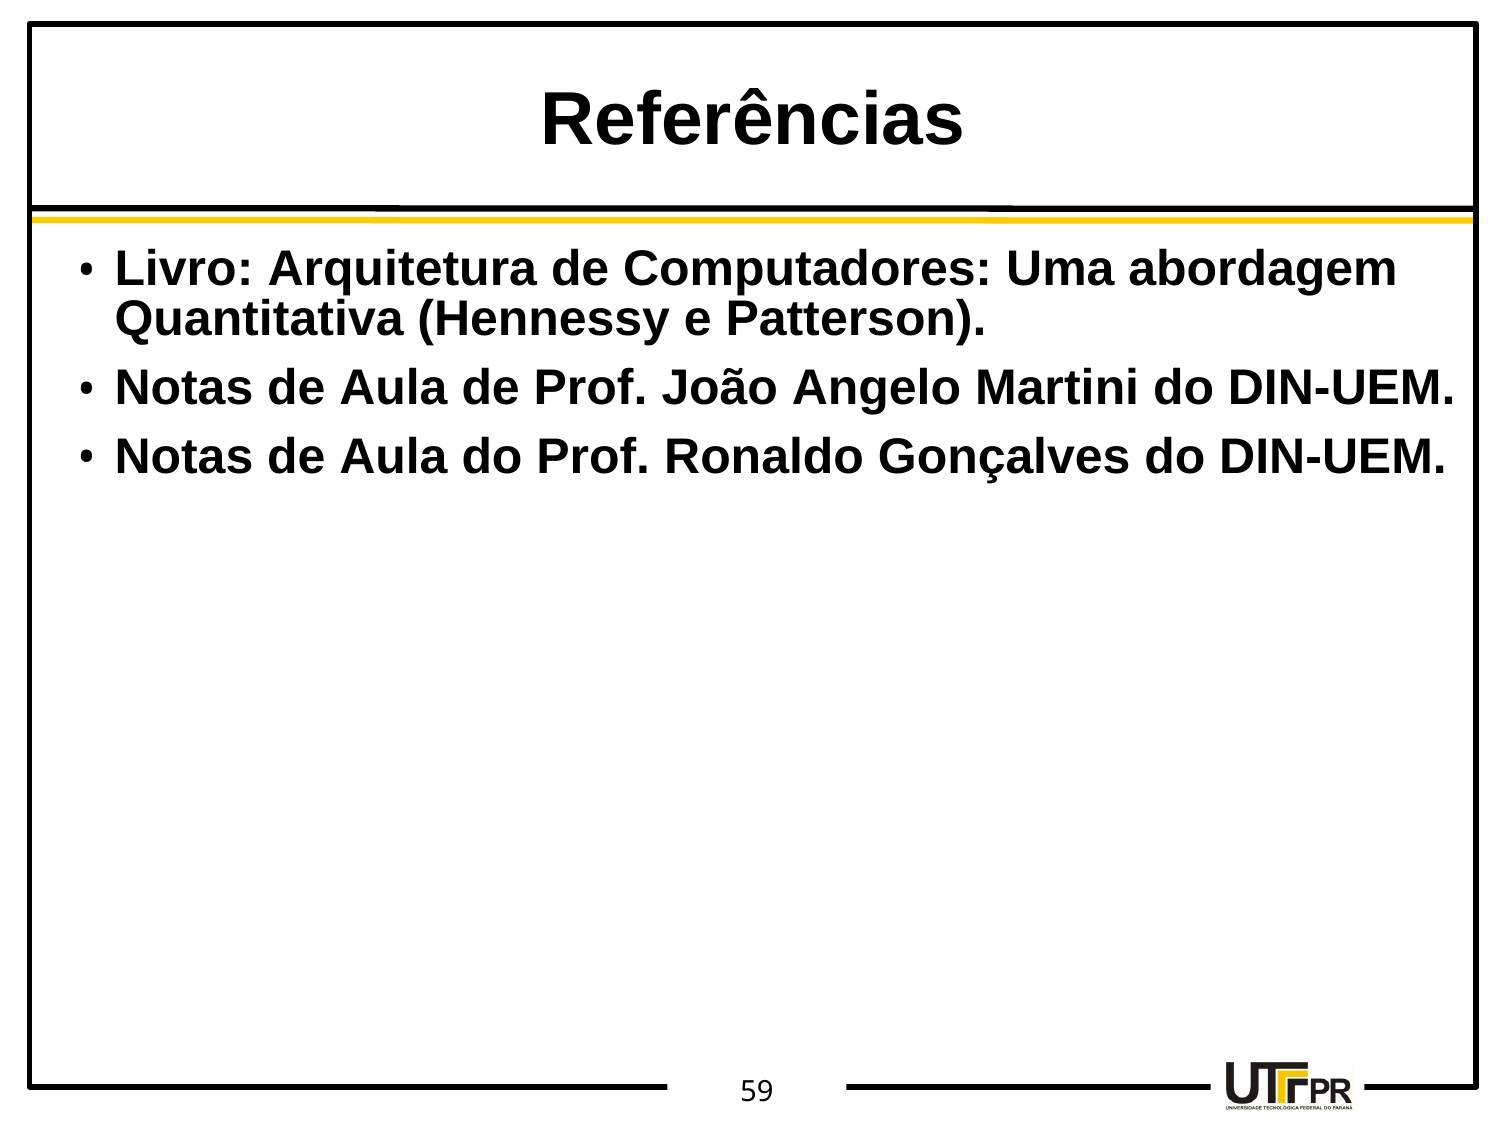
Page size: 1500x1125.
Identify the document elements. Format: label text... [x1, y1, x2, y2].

title Referências [29, 47, 1477, 195]
list Livro: Arquitetura de Computadores: Uma abordagem Quantitativa (Hennessy e Patterson). Notas de Aula de Prof. João Angelo Martini do DIN-UEM. Notas de Aula do Prof. Ronaldo Gonçalves do DIN-UEM. [41, 245, 1471, 1040]
picture [1225, 1062, 1353, 1110]
